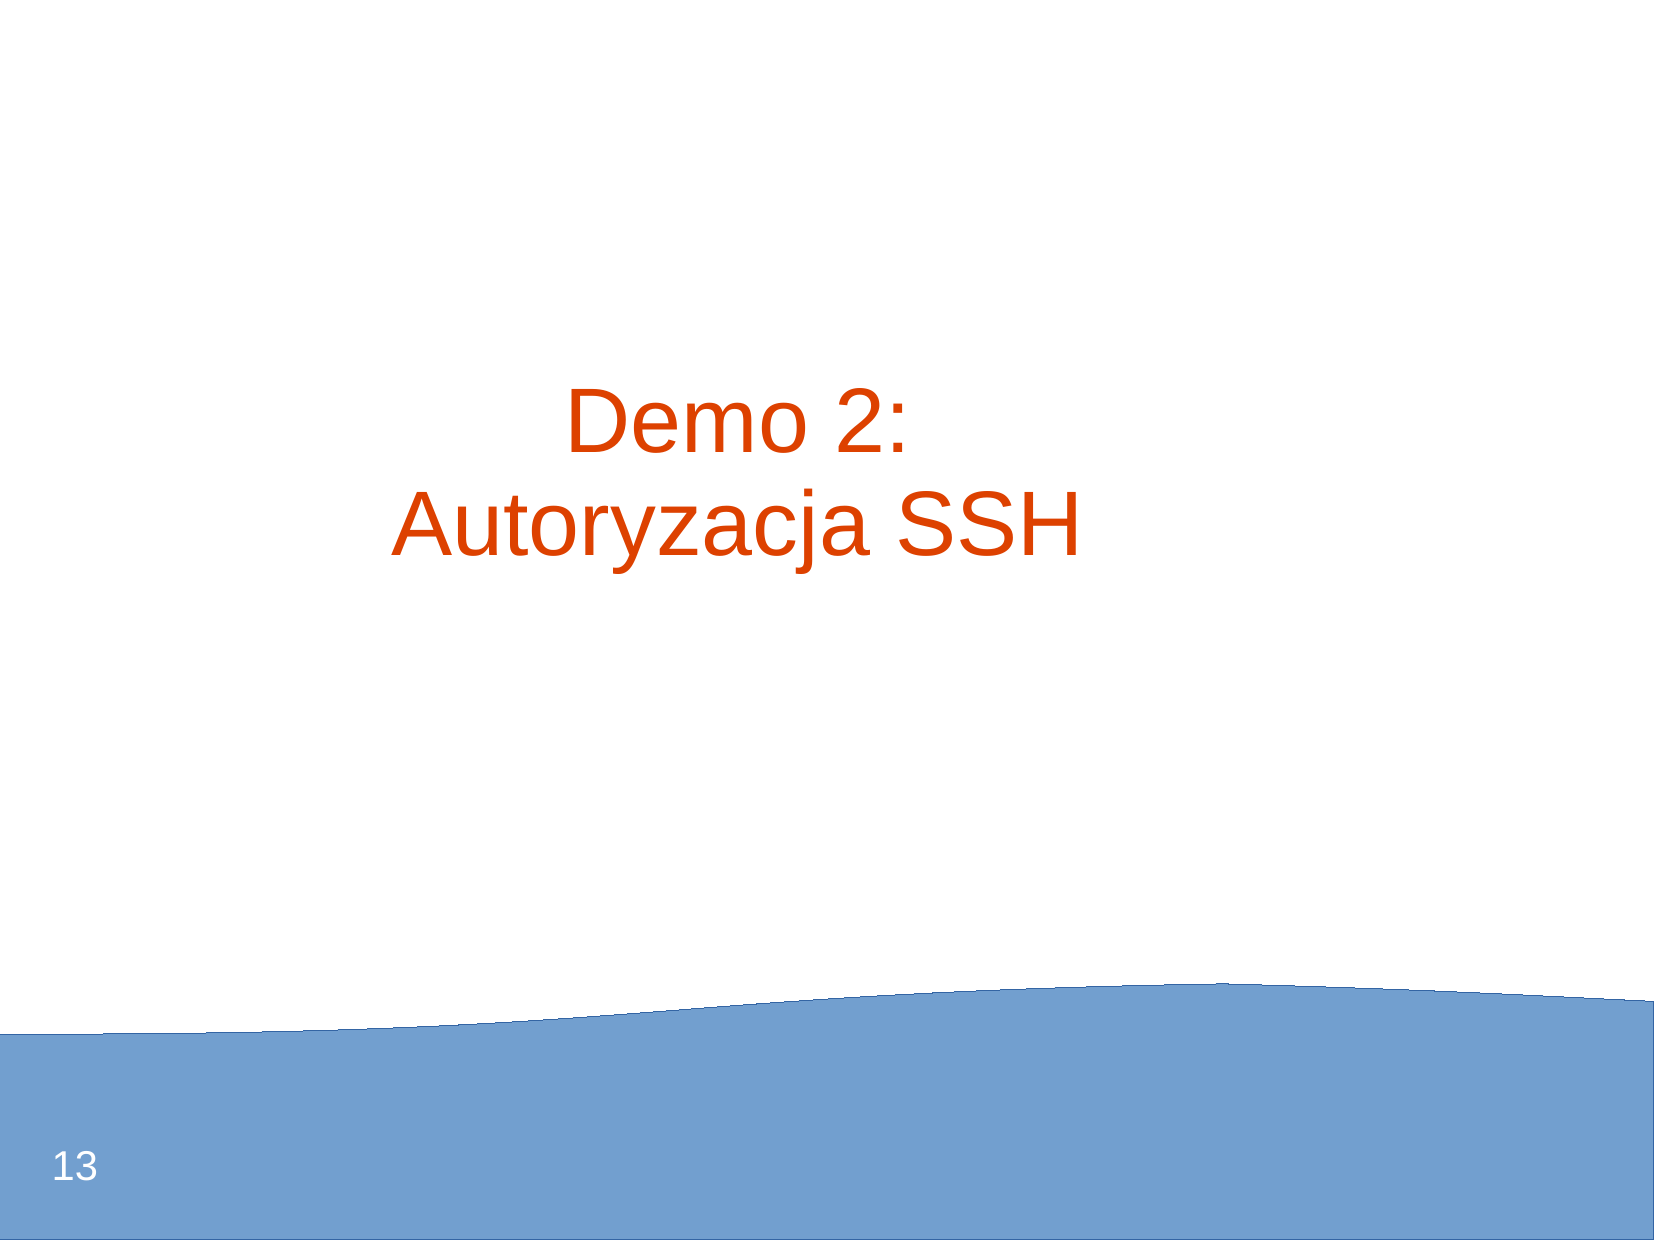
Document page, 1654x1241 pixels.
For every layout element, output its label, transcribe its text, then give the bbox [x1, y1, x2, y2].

title Demo 2: Autoryzacja SSH [0, 354, 1477, 591]
